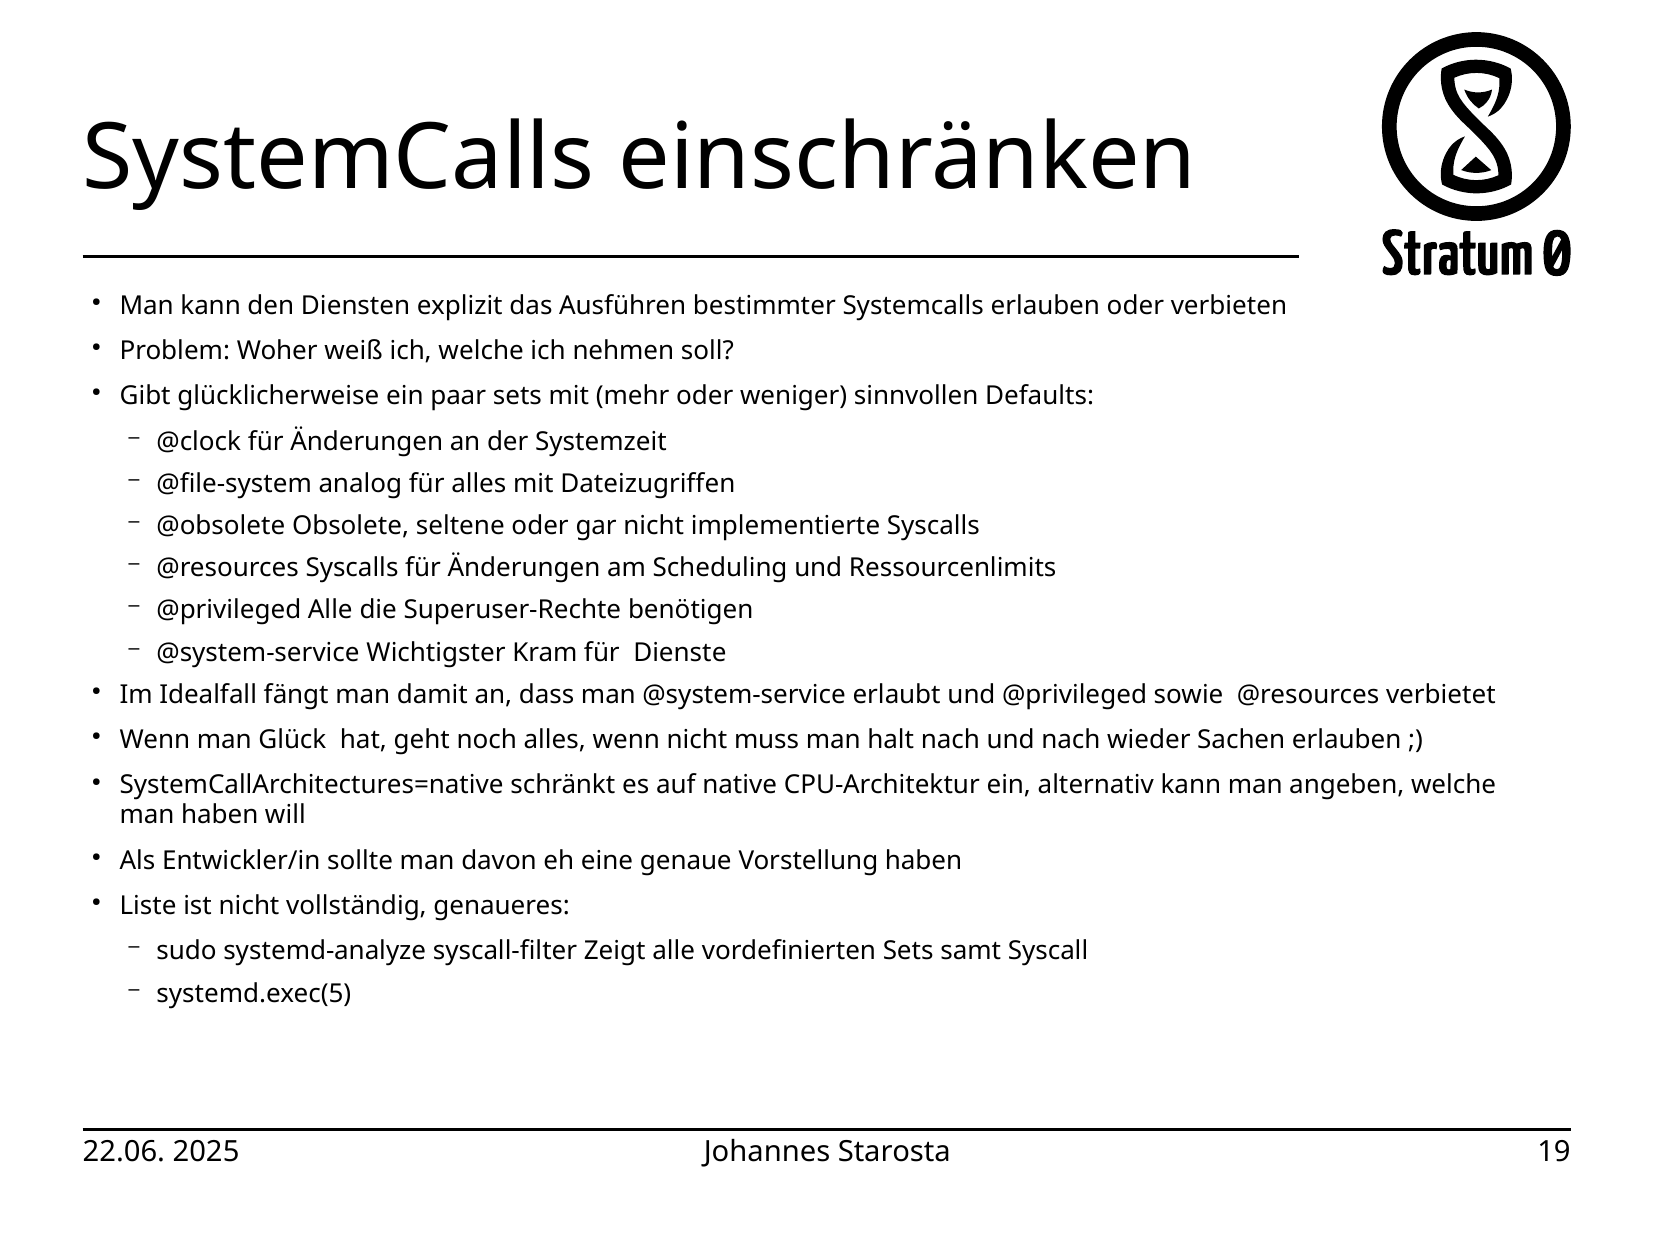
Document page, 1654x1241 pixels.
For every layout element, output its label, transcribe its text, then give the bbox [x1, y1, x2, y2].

list Man kann den Diensten explizit das Ausführen bestimmter Systemcalls erlauben oder verbieten Problem: Woher weiß ich, welche ich nehmen soll? Gibt glücklicherweise ein paar sets mit (mehr oder weniger) sinnvollen Defaults: @clock für Änderungen an der Systemzeit @file-system analog für alles mit Dateizugriffen @obsolete Obsolete, seltene oder gar nicht implementierte Syscalls @resources Syscalls für Änderungen am Scheduling und Ressourcenlimits @privileged Alle die Superuser-Rechte benötigen @system-service Wichtigster Kram für Dienste Im Idealfall fängt man damit an, dass man @system-service erlaubt und @privileged sowie @resources verbietet Wenn man Glück hat, geht noch alles, wenn nicht muss man halt nach und nach wieder Sachen erlauben ;) SystemCallArchitectures=native schränkt es auf native CPU-Architektur ein, alternativ kann man angeben, welche man haben will Als Entwickler/in sollte man davon eh eine genaue Vorstellung haben Liste ist nicht vollständig, genaueres: sudo systemd-analyze syscall-filter Zeigt alle vordefinierten Sets samt Syscall systemd.exec(5) [82, 290, 1538, 1010]
title SystemCalls einschränken [82, 49, 1300, 257]
